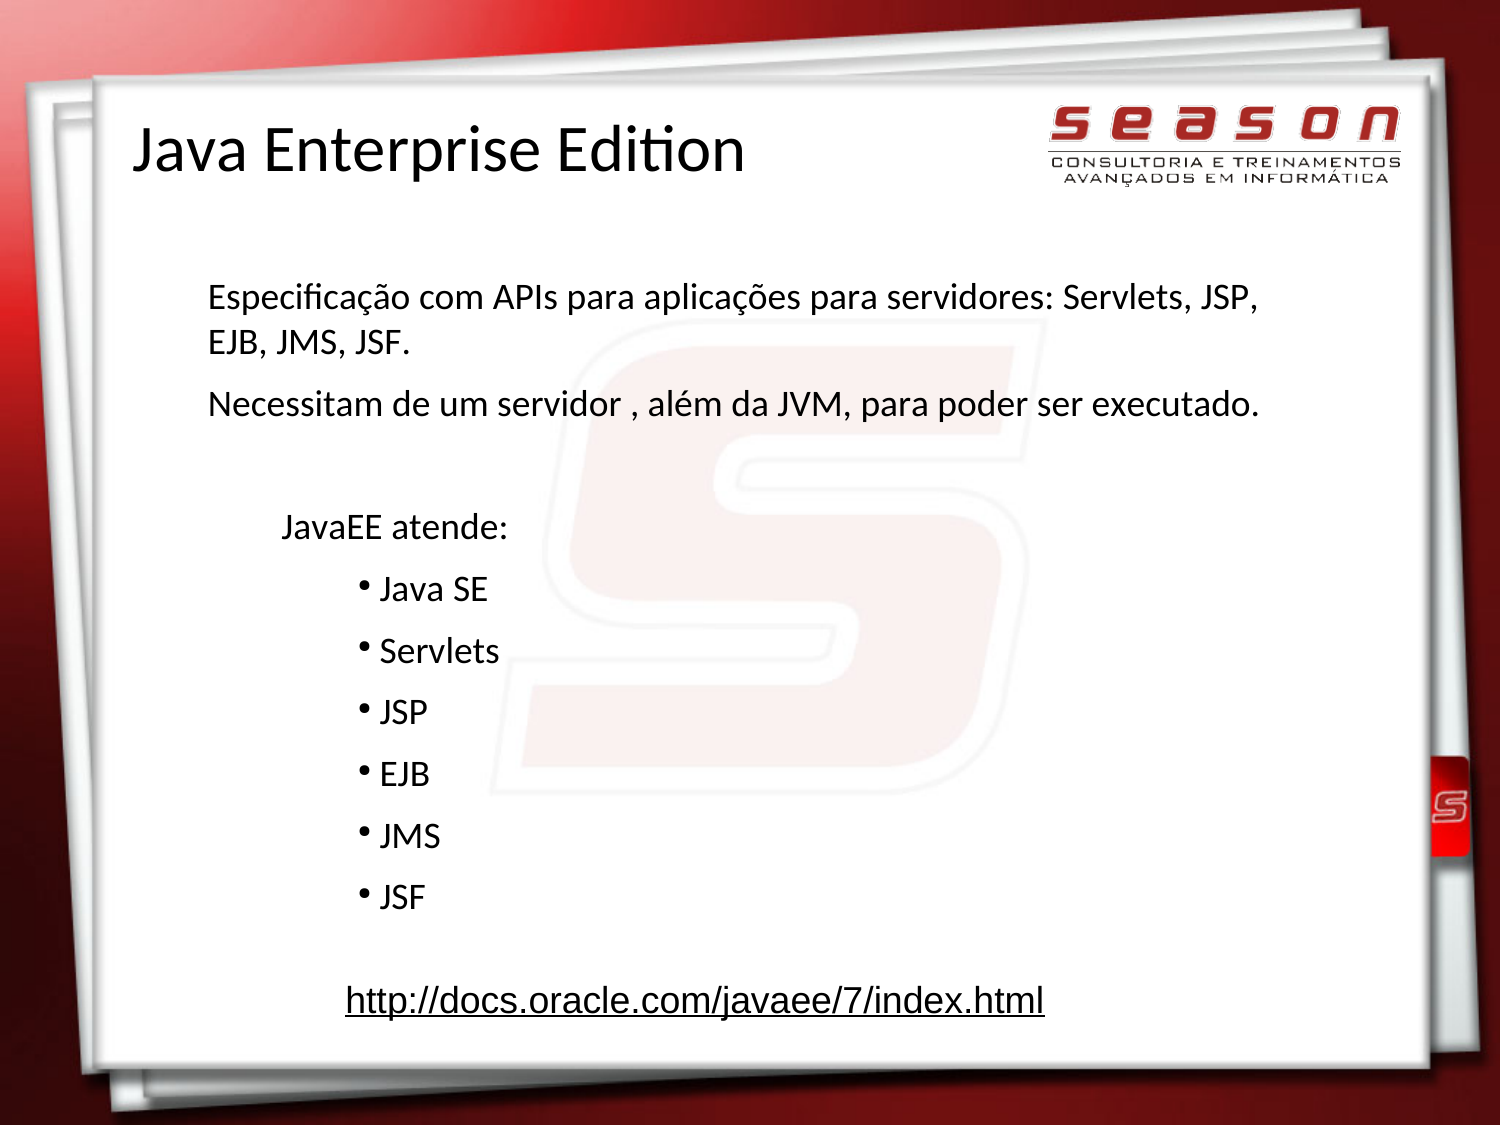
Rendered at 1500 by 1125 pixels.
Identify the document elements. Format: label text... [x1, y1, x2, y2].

text_box Especificação com APIs para aplicações para servidores: Servlets, JSP, EJB, JMS, JSF. Necessitam de um servidor , além da JVM, para poder ser executado. JavaEE atende: Java SE Servlets JSP EJB JMS JSF [207, 249, 1328, 1002]
text_box http://docs.oracle.com/javaee/7/index.html [330, 968, 1060, 1029]
picture [0, 0, 1500, 1125]
title Java Enterprise Edition [118, 33, 1394, 257]
